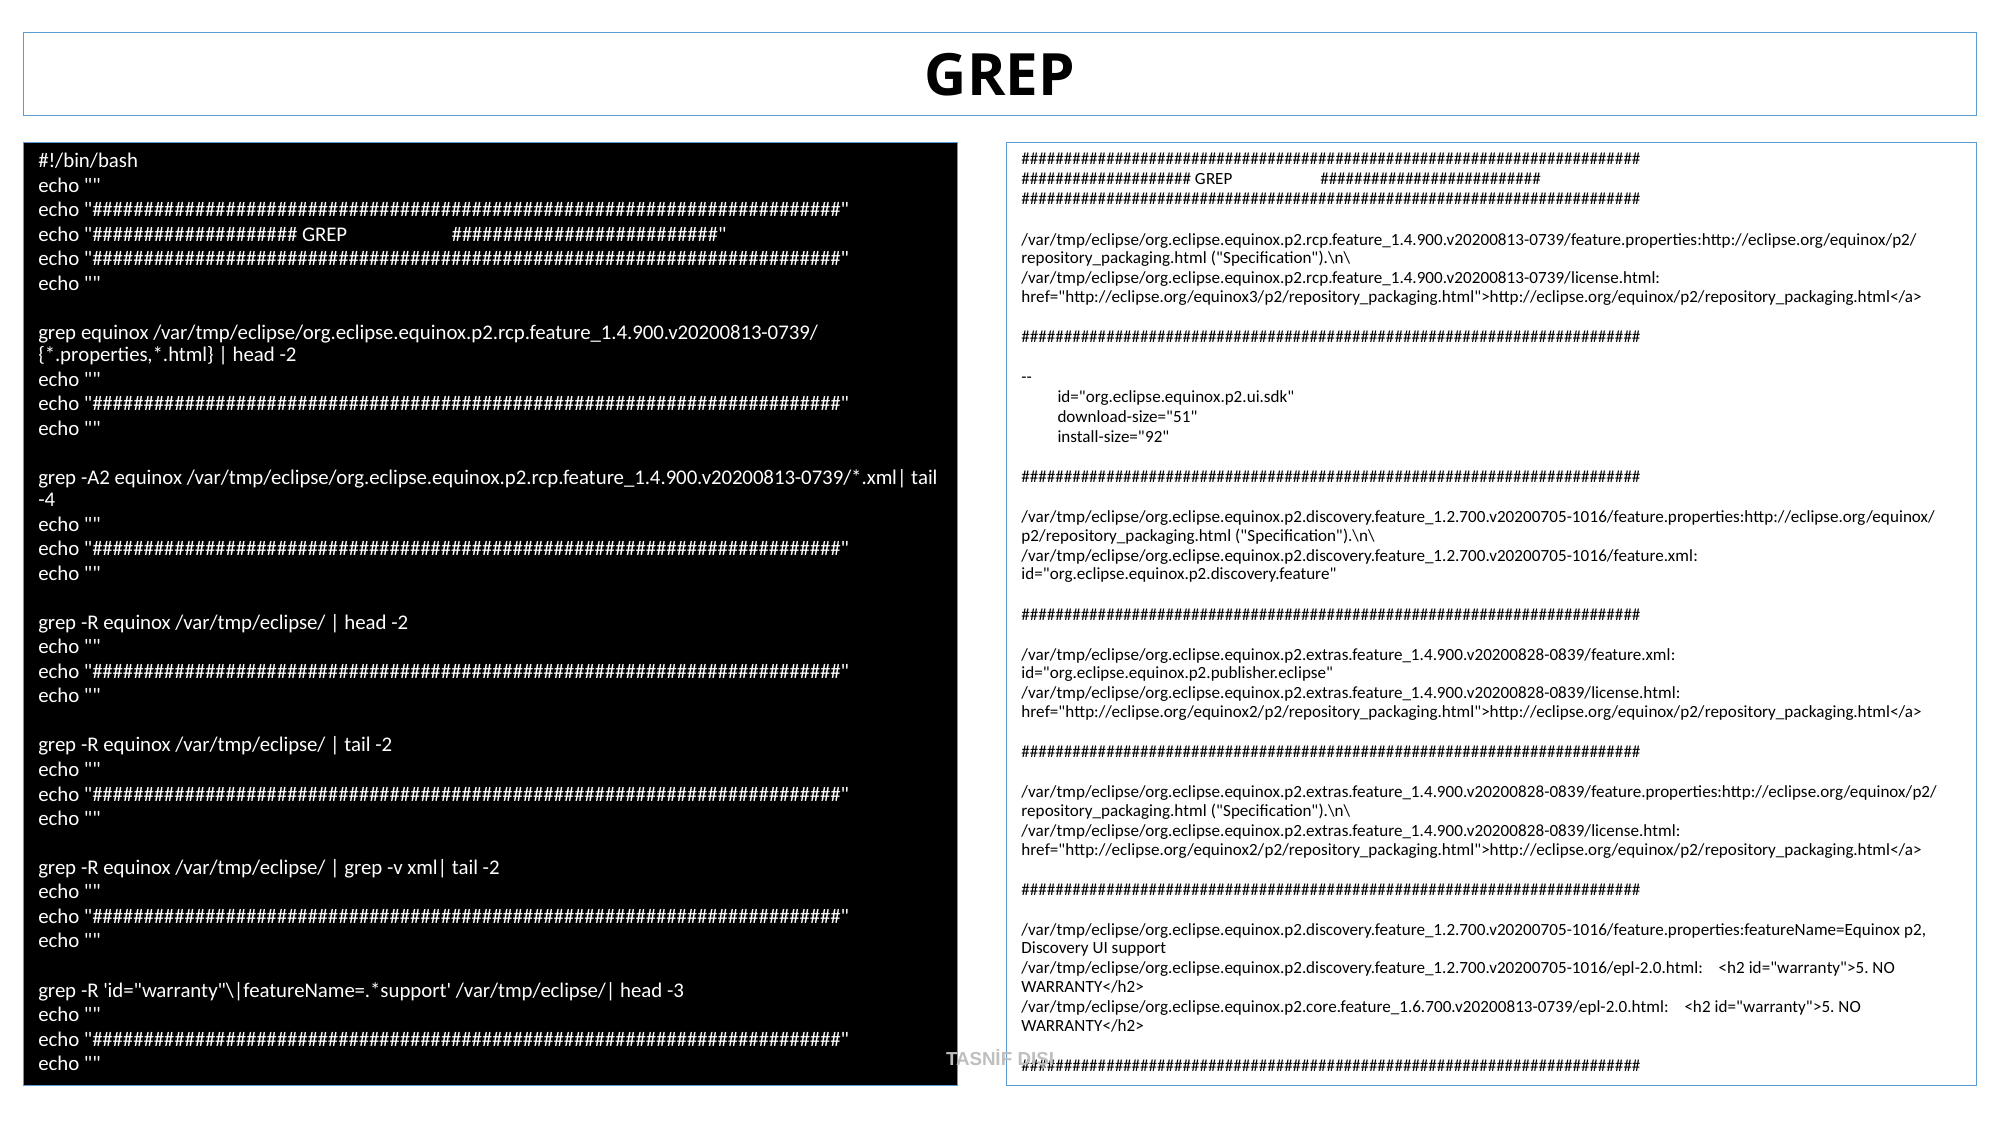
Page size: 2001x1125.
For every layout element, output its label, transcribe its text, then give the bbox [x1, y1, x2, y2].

text_box ######################################################################### #################### GREP ########################## ######################################################################### /var/tmp/eclipse/org.eclipse.equinox.p2.rcp.feature_1.4.900.v20200813-0739/feature.properties:http://eclipse.org/equinox/p2/repository_packaging.html ("Specification").\n\ /var/tmp/eclipse/org.eclipse.equinox.p2.rcp.feature_1.4.900.v20200813-0739/license.html: href="http://eclipse.org/equinox3/p2/repository_packaging.html">http://eclipse.org/equinox/p2/repository_packaging.html</a> ######################################################################### -- id="org.eclipse.equinox.p2.ui.sdk" download-size="51" install-size="92" ######################################################################### /var/tmp/eclipse/org.eclipse.equinox.p2.discovery.feature_1.2.700.v20200705-1016/feature.properties:http://eclipse.org/equinox/p2/repository_packaging.html ("Specification").\n\ /var/tmp/eclipse/org.eclipse.equinox.p2.discovery.feature_1.2.700.v20200705-1016/feature.xml: id="org.eclipse.equinox.p2.discovery.feature" ######################################################################### /var/tmp/eclipse/org.eclipse.equinox.p2.extras.feature_1.4.900.v20200828-0839/feature.xml: id="org.eclipse.equinox.p2.publisher.eclipse" /var/tmp/eclipse/org.eclipse.equinox.p2.extras.feature_1.4.900.v20200828-0839/license.html: href="http://eclipse.org/equinox2/p2/repository_packaging.html">http://eclipse.org/equinox/p2/repository_packaging.html</a> ######################################################################### /var/tmp/eclipse/org.eclipse.equinox.p2.extras.feature_1.4.900.v20200828-0839/feature.properties:http://eclipse.org/equinox/p2/repository_packaging.html ("Specification").\n\ /var/tmp/eclipse/org.eclipse.equinox.p2.extras.feature_1.4.900.v20200828-0839/license.html: href="http://eclipse.org/equinox2/p2/repository_packaging.html">http://eclipse.org/equinox/p2/repository_packaging.html</a> ######################################################################### /var/tmp/eclipse/org.eclipse.equinox.p2.discovery.feature_1.2.700.v20200705-1016/feature.properties:featureName=Equinox p2, Discovery UI support /var/tmp/eclipse/org.eclipse.equinox.p2.discovery.feature_1.2.700.v20200705-1016/epl-2.0.html: <h2 id="warranty">5. NO WARRANTY</h2> /var/tmp/eclipse/org.eclipse.equinox.p2.core.feature_1.6.700.v20200813-0739/epl-2.0.html: <h2 id="warranty">5. NO WARRANTY</h2> ######################################################################### [1006, 142, 1977, 1042]
footer TASNİF DIŞI [0, 1042, 2000, 1103]
subtitle #!/bin/bash echo "" echo "#########################################################################" echo "#################### GREP ##########################" echo "#########################################################################" echo "" grep equinox /var/tmp/eclipse/org.eclipse.equinox.p2.rcp.feature_1.4.900.v20200813-0739/{*.properties,*.html} | head -2 echo "" echo "#########################################################################" echo "" grep -A2 equinox /var/tmp/eclipse/org.eclipse.equinox.p2.rcp.feature_1.4.900.v20200813-0739/*.xml| tail -4 echo "" echo "#########################################################################" echo "" grep -R equinox /var/tmp/eclipse/ | head -2 echo "" echo "#########################################################################" echo "" grep -R equinox /var/tmp/eclipse/ | tail -2 echo "" echo "#########################################################################" echo "" grep -R equinox /var/tmp/eclipse/ | grep -v xml| tail -2 echo "" echo "#########################################################################" echo "" grep -R 'id="warranty"\|featureName=.*support' /var/tmp/eclipse/| head -3 echo "" echo "#########################################################################" echo "" [23, 142, 958, 1042]
title GREP [23, 32, 1977, 116]
